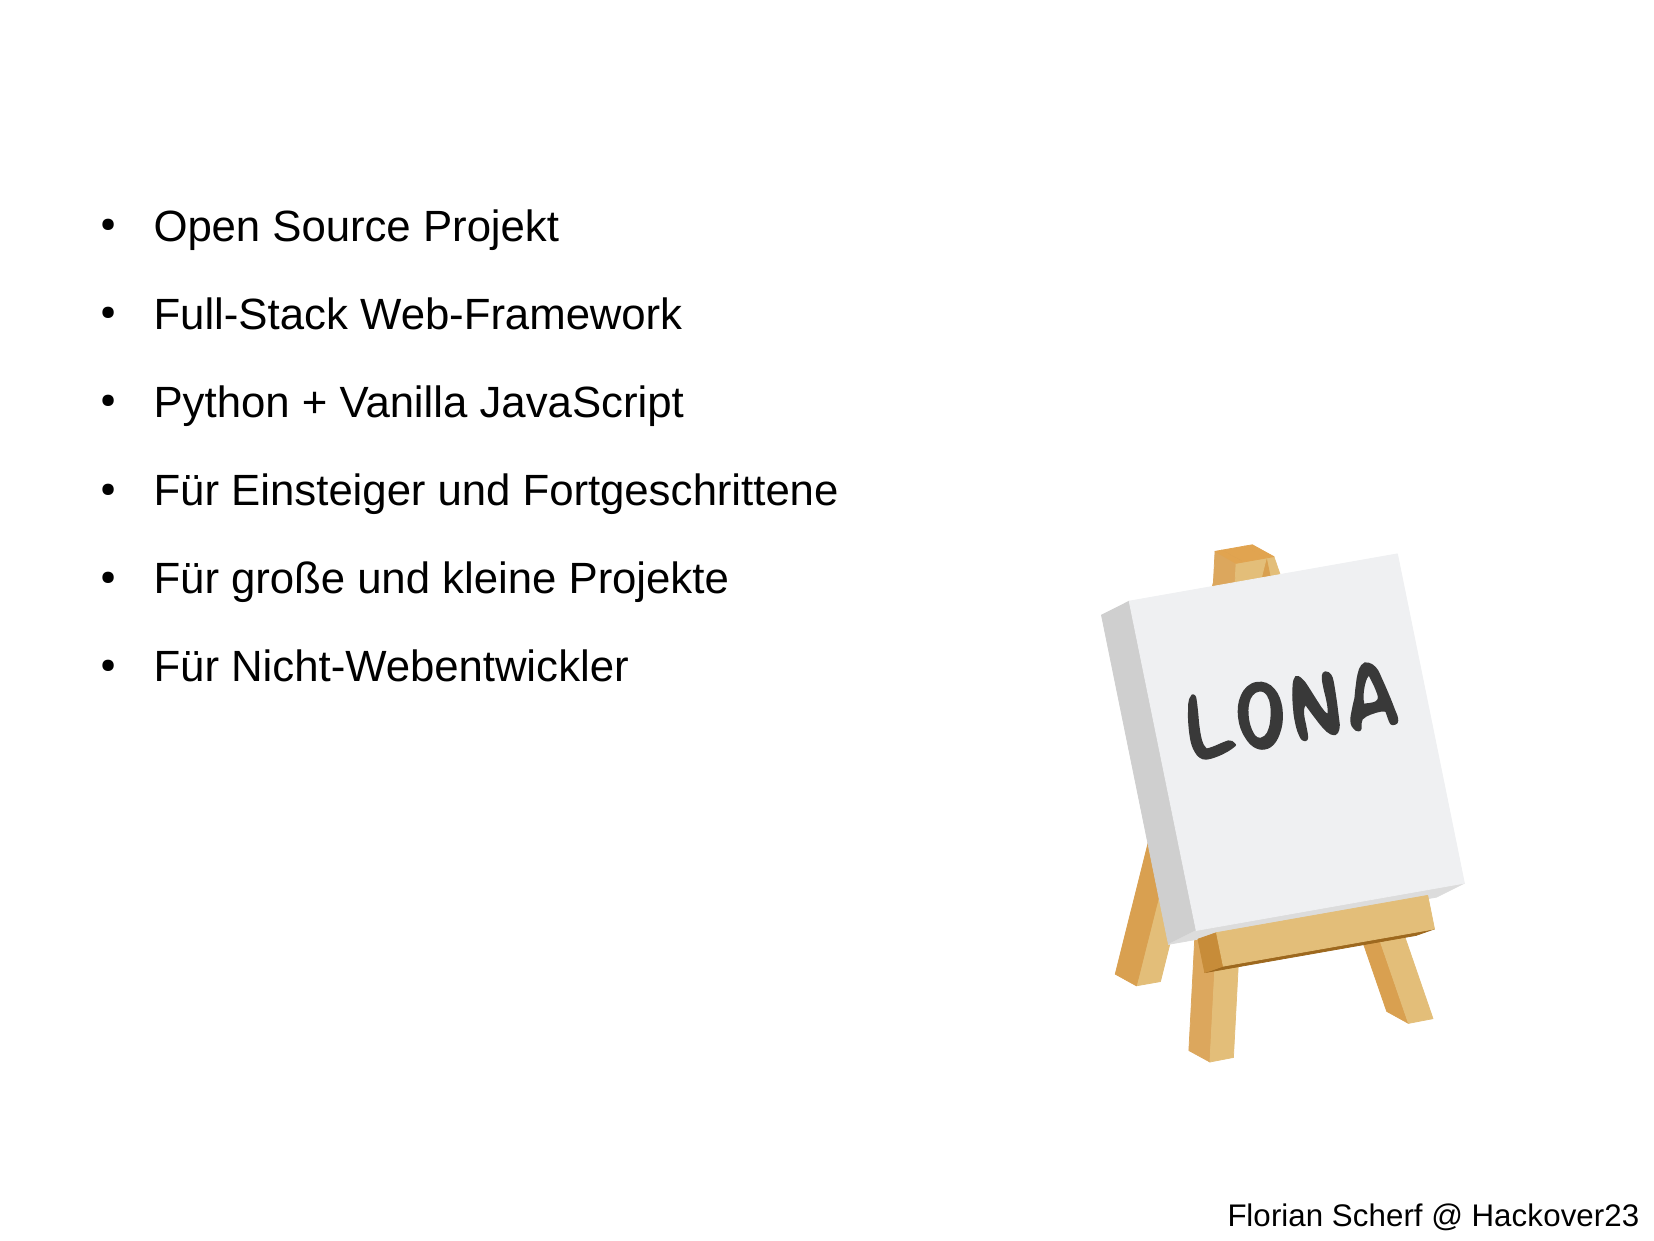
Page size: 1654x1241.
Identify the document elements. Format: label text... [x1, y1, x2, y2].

picture [997, 507, 1568, 1078]
list Open Source Projekt Full-Stack Web-Framework Python + Vanilla JavaScript Für Einsteiger und Fortgeschrittene Für große und kleine Projekte Für Nicht-Webentwickler [82, 201, 1571, 921]
list Florian Scherf @ Hackover23 [1156, 1198, 1654, 1241]
